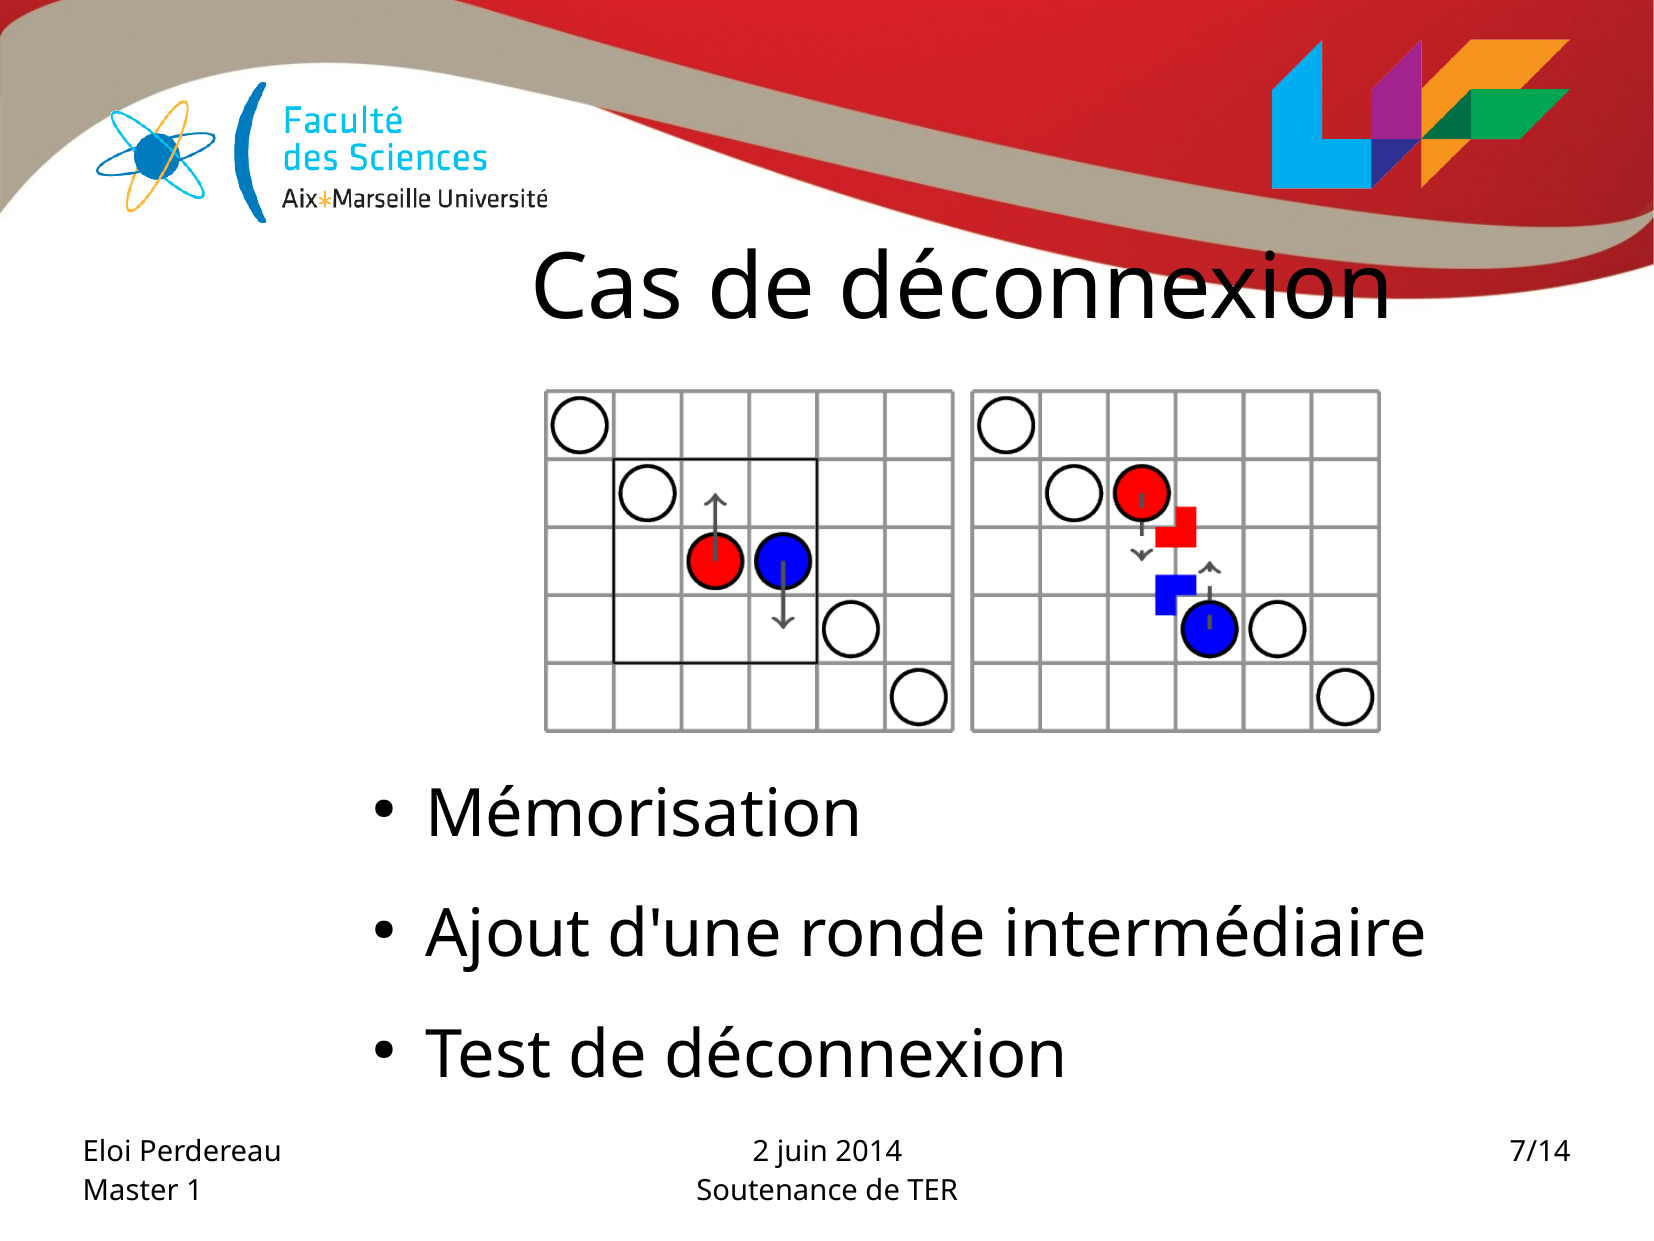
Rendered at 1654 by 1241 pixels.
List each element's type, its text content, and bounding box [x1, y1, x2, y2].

title Cas de déconnexion [354, 212, 1571, 355]
list Mémorisation Ajout d'une ronde intermédiaire Test de déconnexion [354, 765, 1571, 1109]
picture [0, 0, 1654, 1241]
